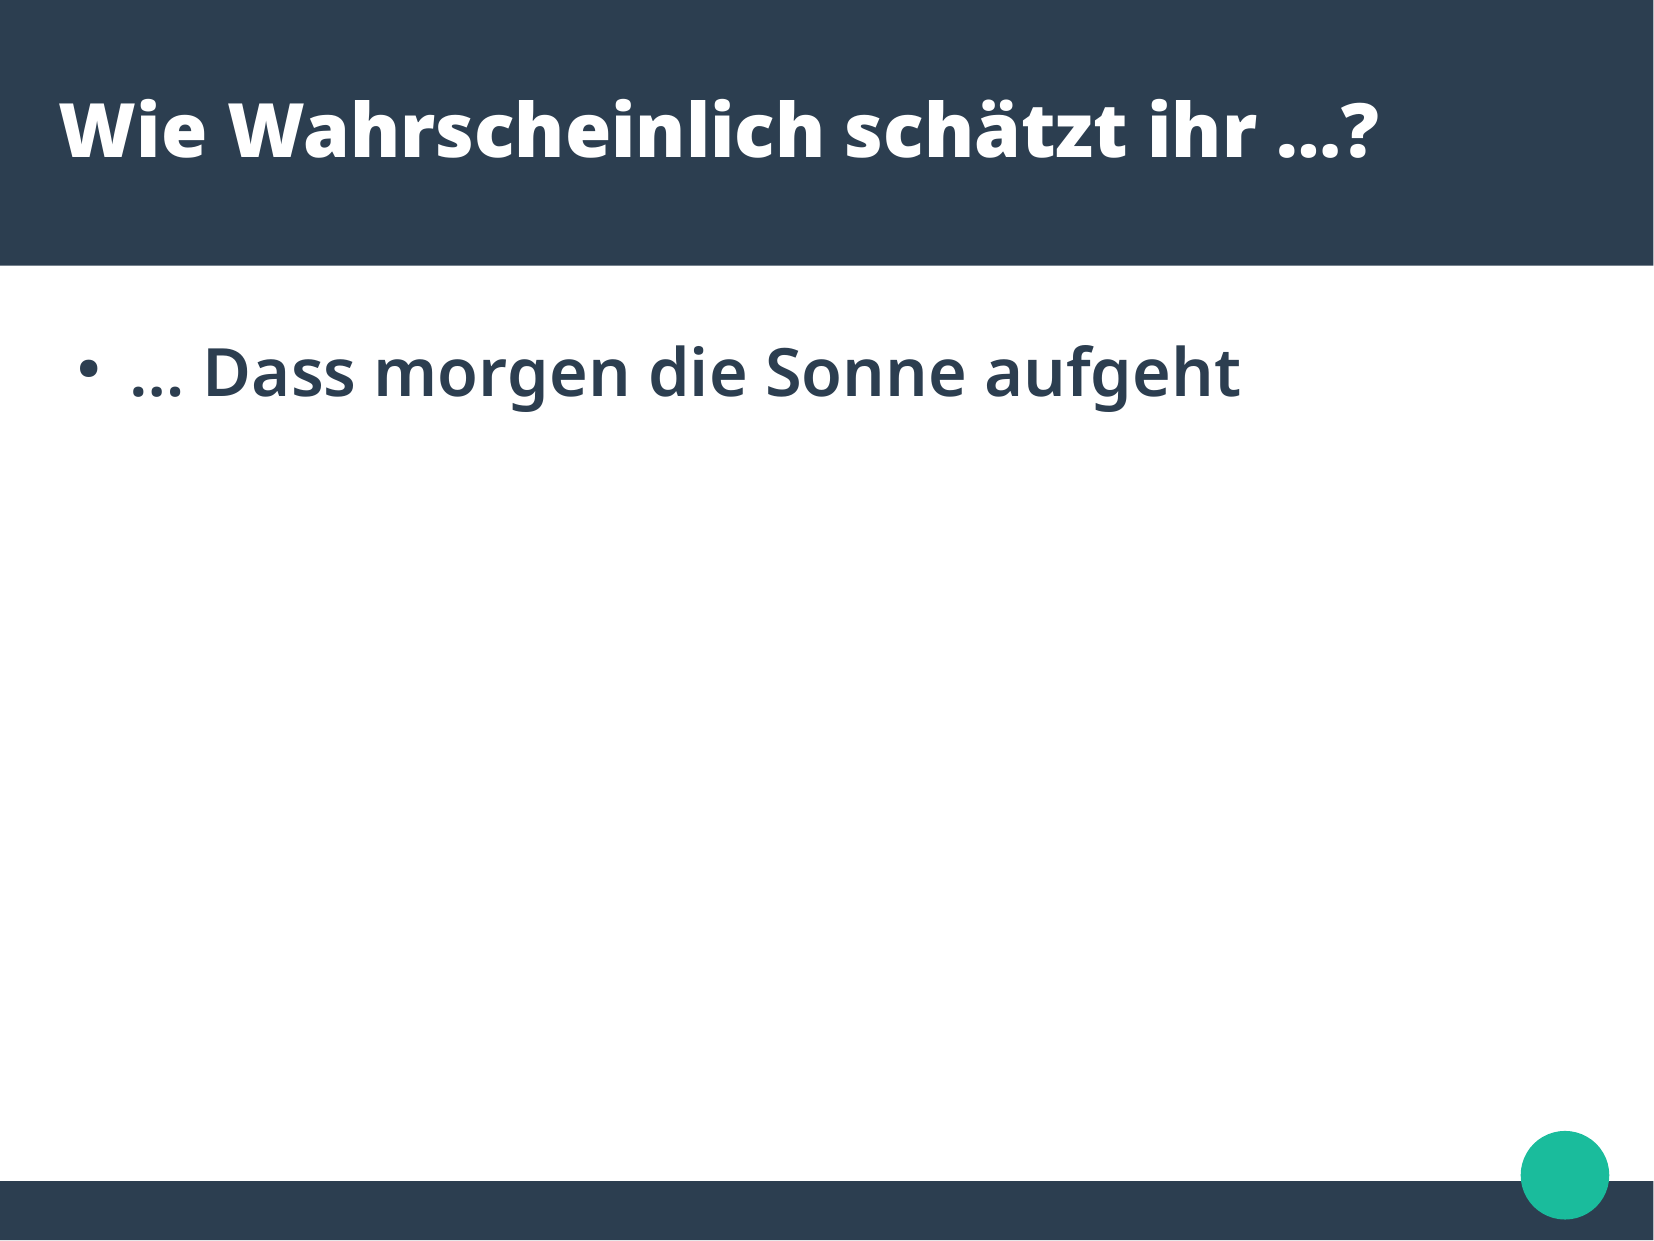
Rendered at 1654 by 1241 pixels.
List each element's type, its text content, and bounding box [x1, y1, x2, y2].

list … Dass morgen die Sonne aufgeht [59, 324, 1595, 1152]
title Wie Wahrscheinlich schätzt ihr …? [59, 49, 1595, 207]
